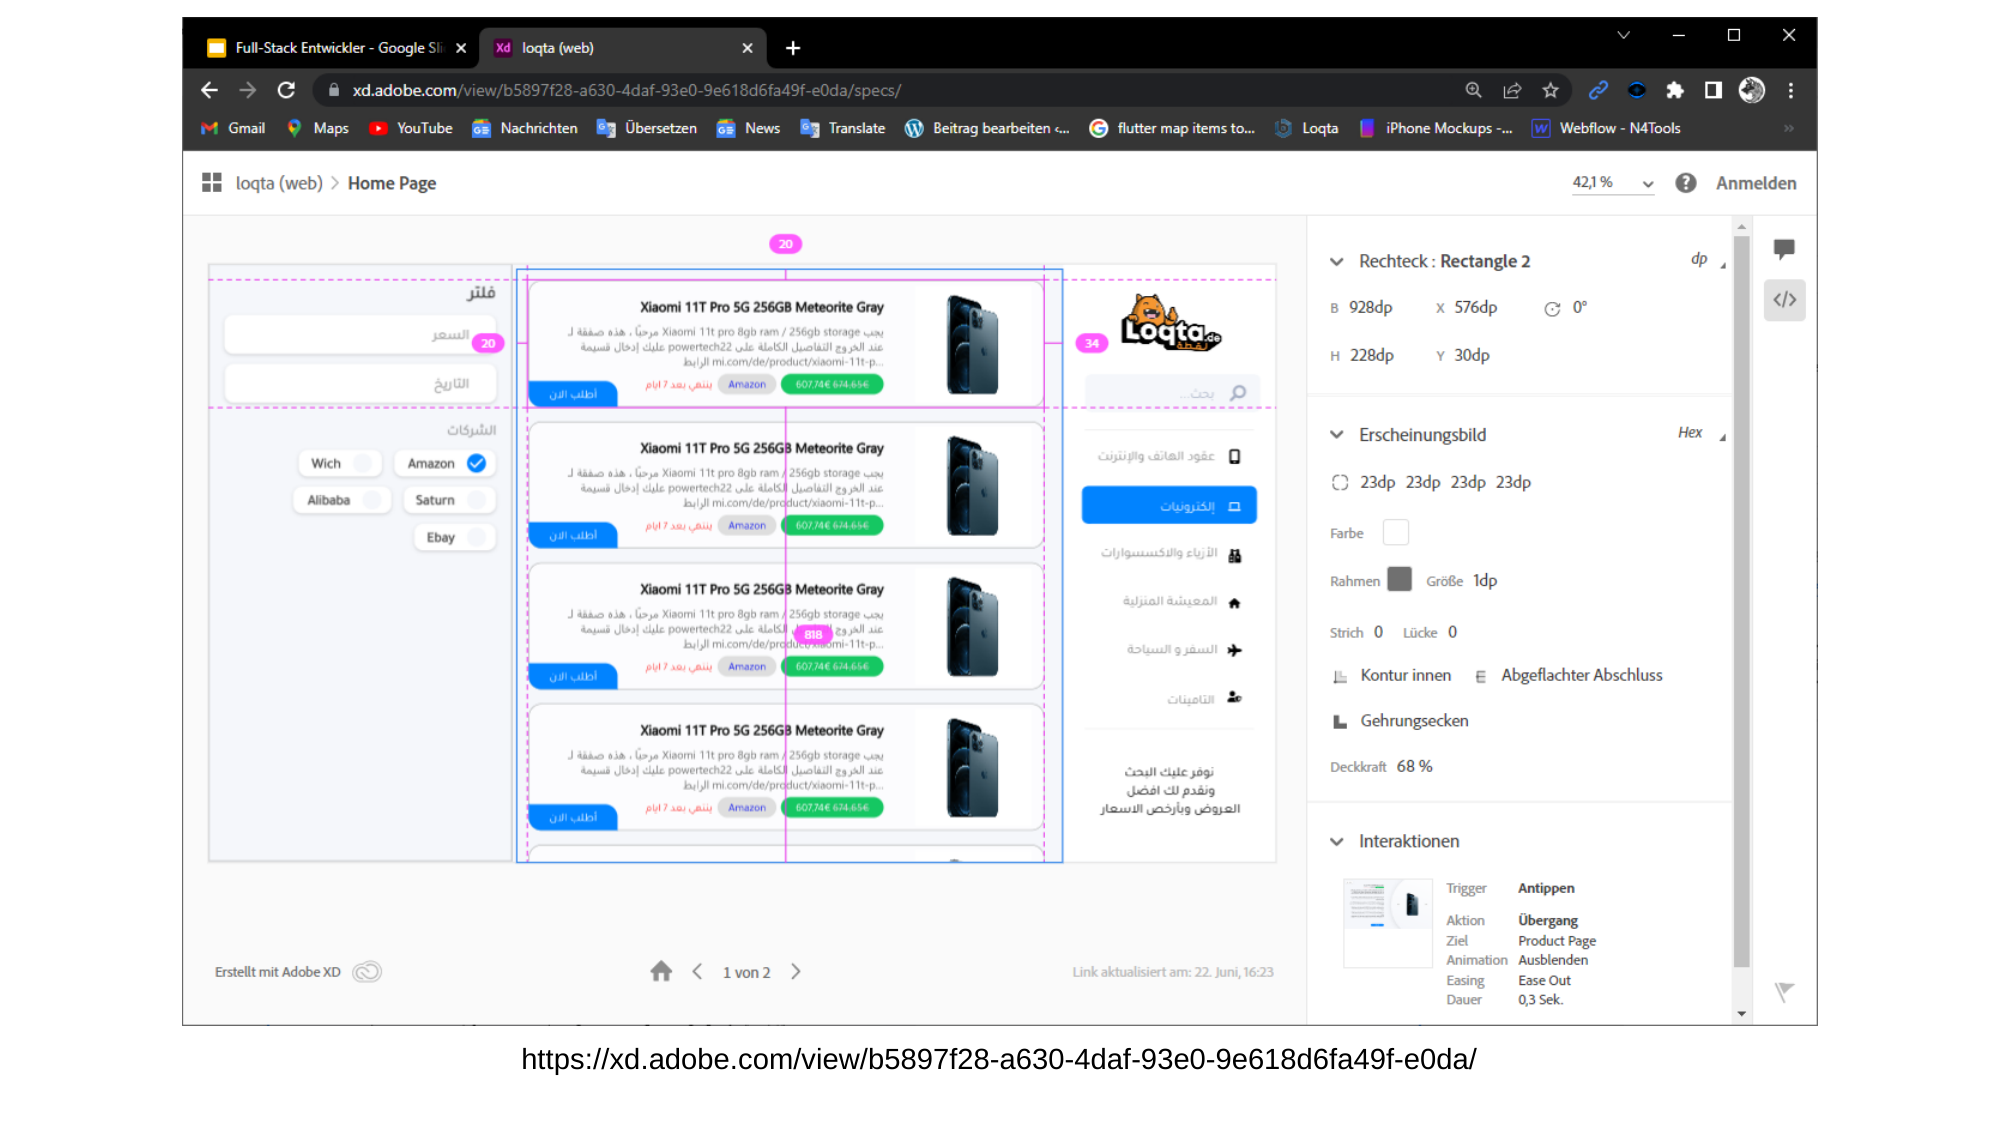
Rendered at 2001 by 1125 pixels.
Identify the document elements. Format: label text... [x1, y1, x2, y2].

text_box https://xd.adobe.com/view/b5897f28-a630-4daf-93e0-9e618d6fa49f-e0da/ [489, 1026, 1511, 1091]
picture [182, 17, 1818, 1026]
